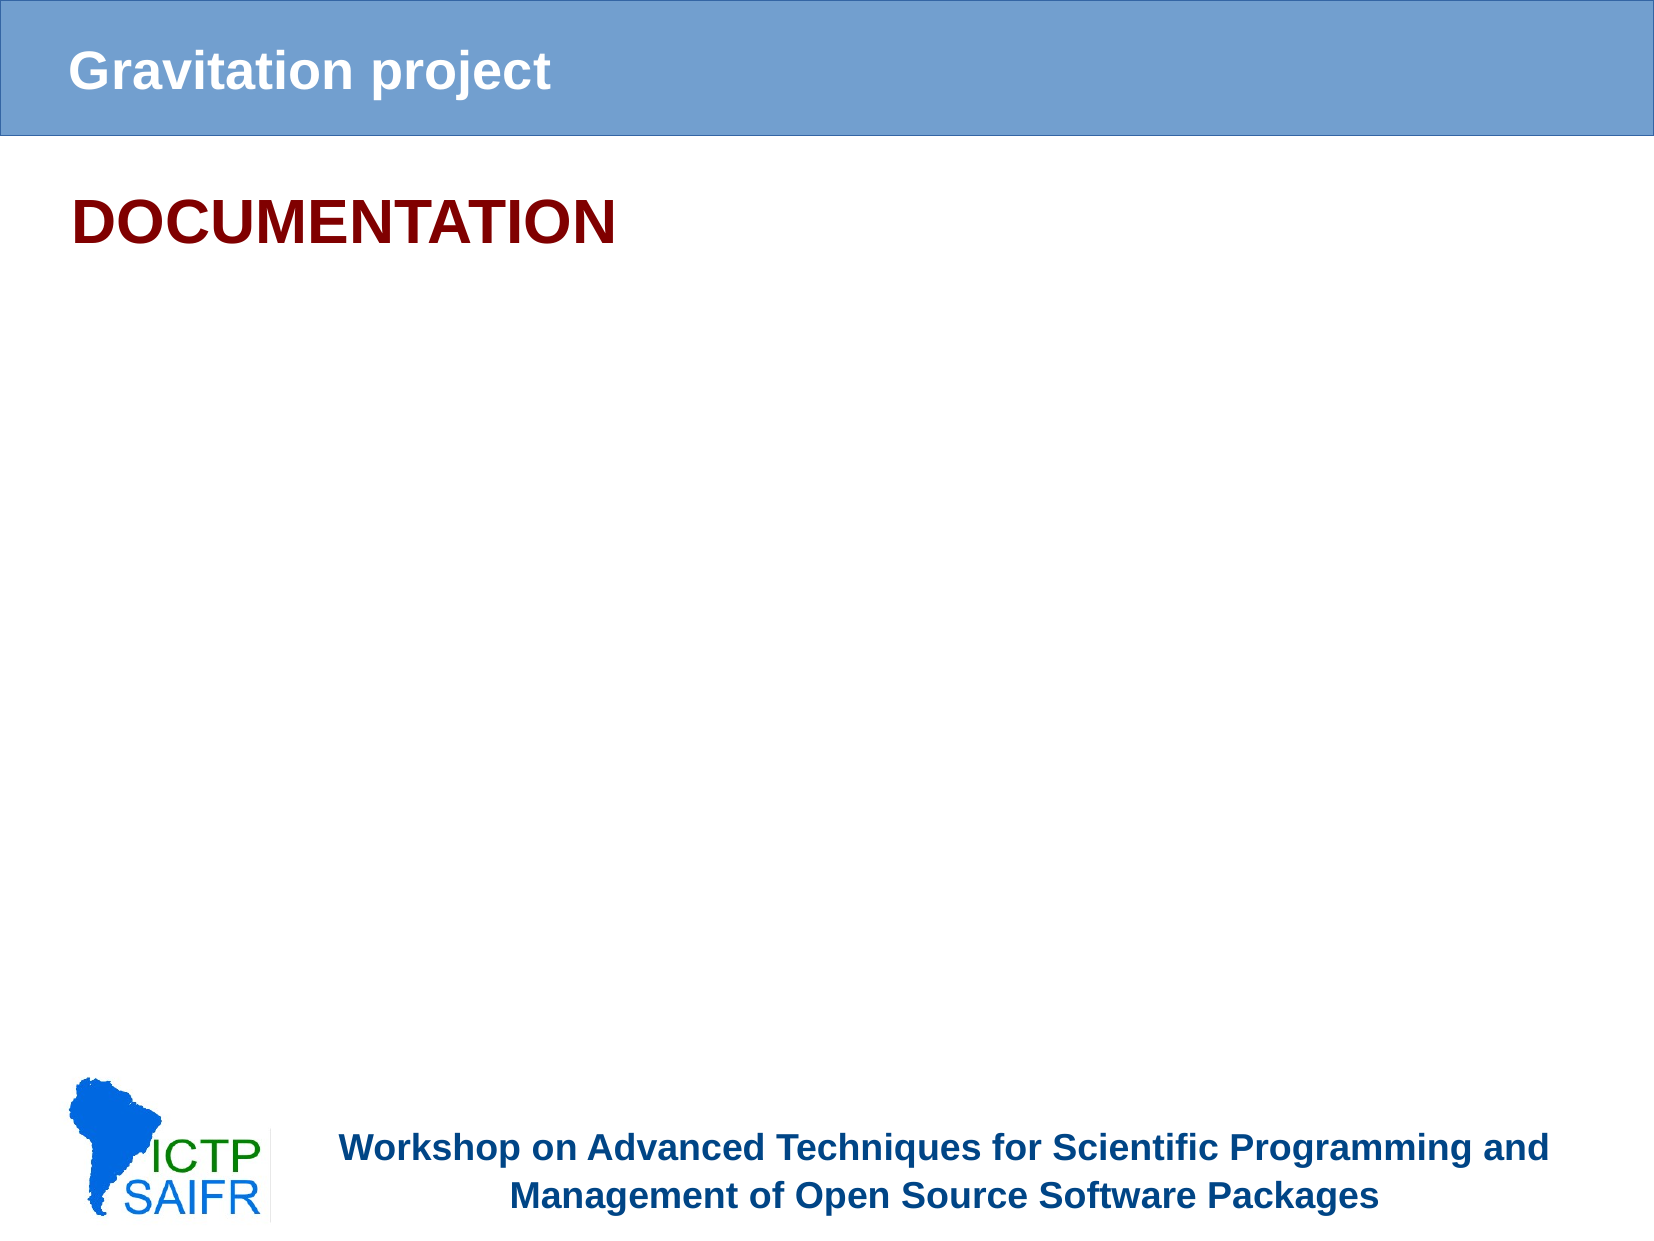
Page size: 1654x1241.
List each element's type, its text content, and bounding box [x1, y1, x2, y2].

text_box [0, 0, 1654, 136]
text_box Gravitation project [54, 33, 580, 109]
text_box DOCUMENTATION [45, 180, 646, 286]
text_box Workshop on Advanced Techniques for Scientific Programming and Management of Open Source Software Packages [255, 1112, 1636, 1233]
picture [47, 1064, 271, 1235]
